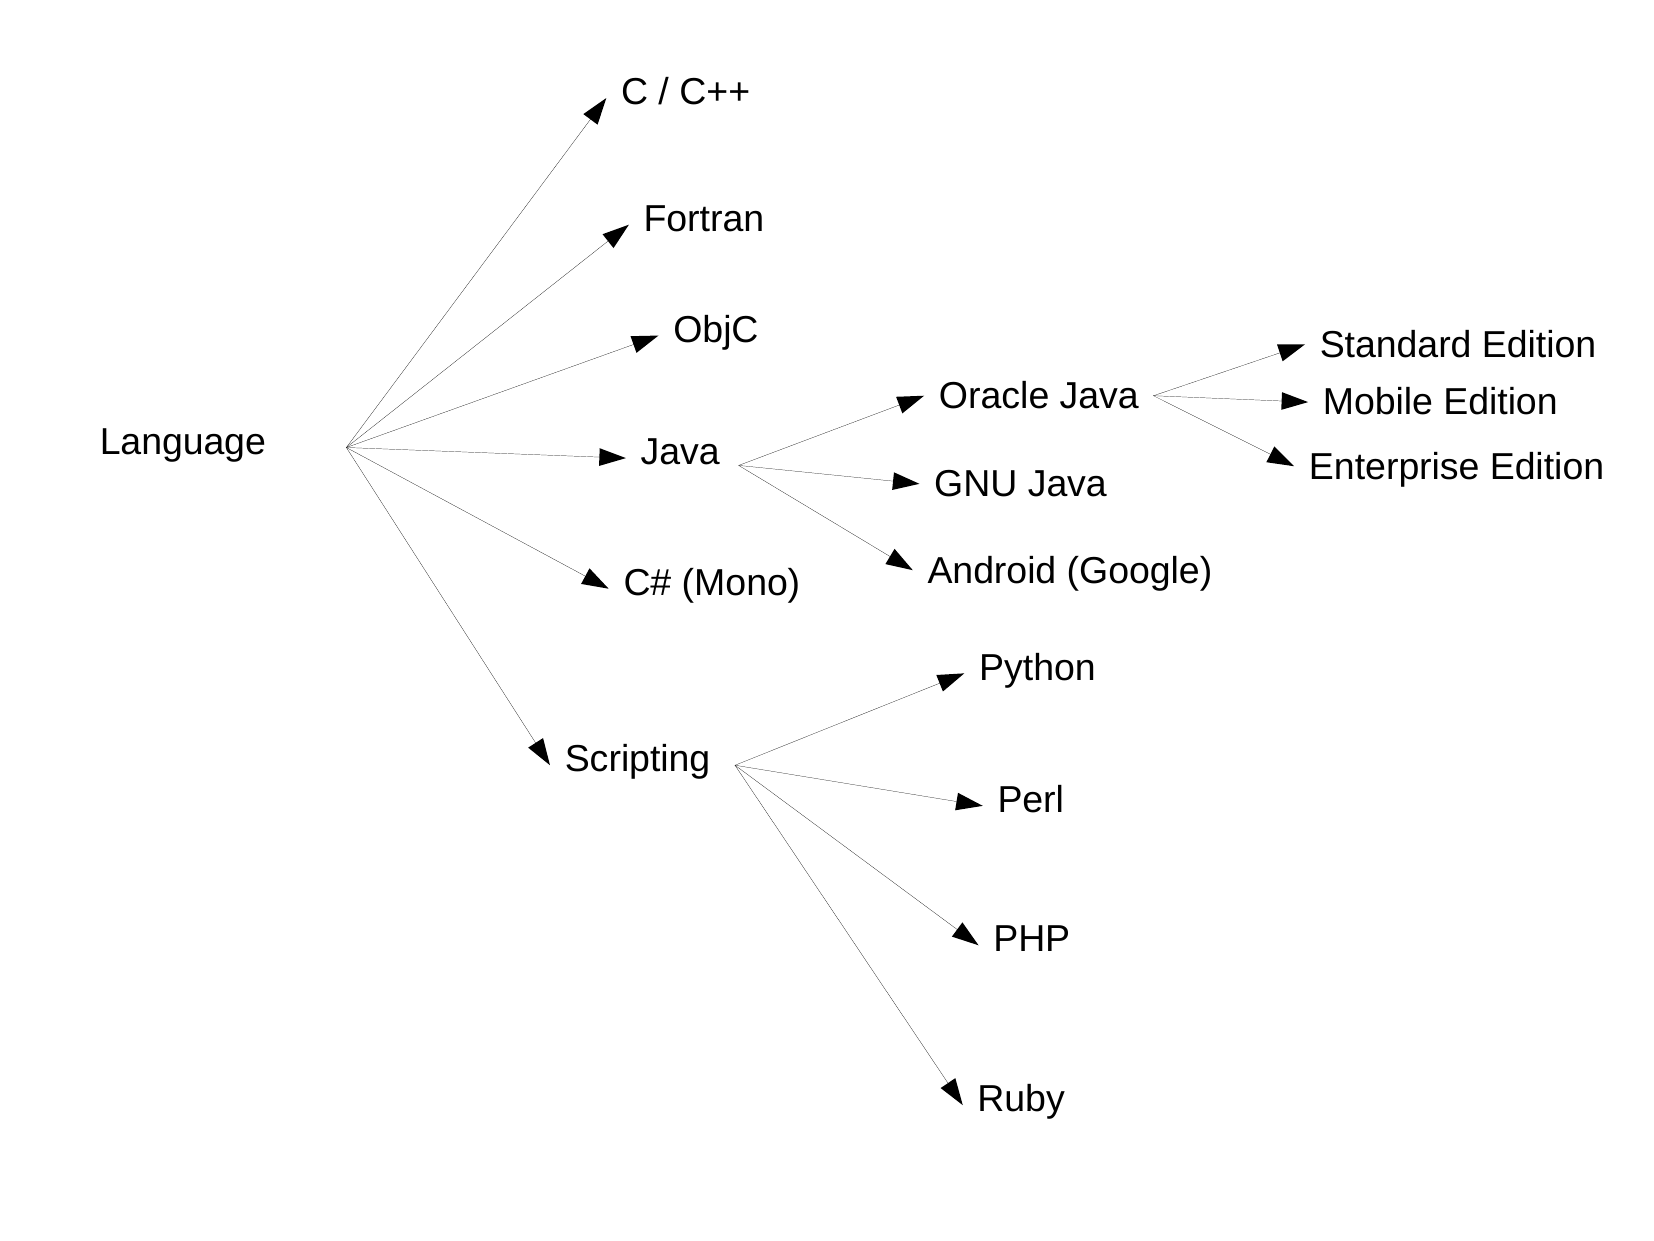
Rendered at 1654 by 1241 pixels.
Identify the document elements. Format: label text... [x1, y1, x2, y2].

text_box Fortran [628, 189, 830, 260]
text_box Java [744, 467, 772, 484]
text_box Ruby [962, 1070, 1119, 1141]
text_box Oracle Java [924, 367, 1154, 425]
text_box Perl [982, 771, 1112, 841]
text_box Scripting [549, 730, 736, 801]
text_box PHP [978, 910, 1121, 981]
text_box ObjC [658, 300, 813, 371]
text_box GNU Java [919, 455, 1122, 513]
text_box C / C++ [606, 63, 819, 133]
text_box C# (Mono) [608, 553, 884, 624]
text_box Mobile Edition [1308, 373, 1573, 431]
text_box Android (Google) [912, 541, 1228, 599]
text_box Python [964, 638, 1159, 709]
text_box Standard Edition [1305, 315, 1612, 373]
text_box Enterprise Edition [1294, 437, 1620, 495]
text_box Language [85, 412, 347, 483]
text_box Java [743, 454, 772, 468]
text_box Java [625, 423, 772, 493]
